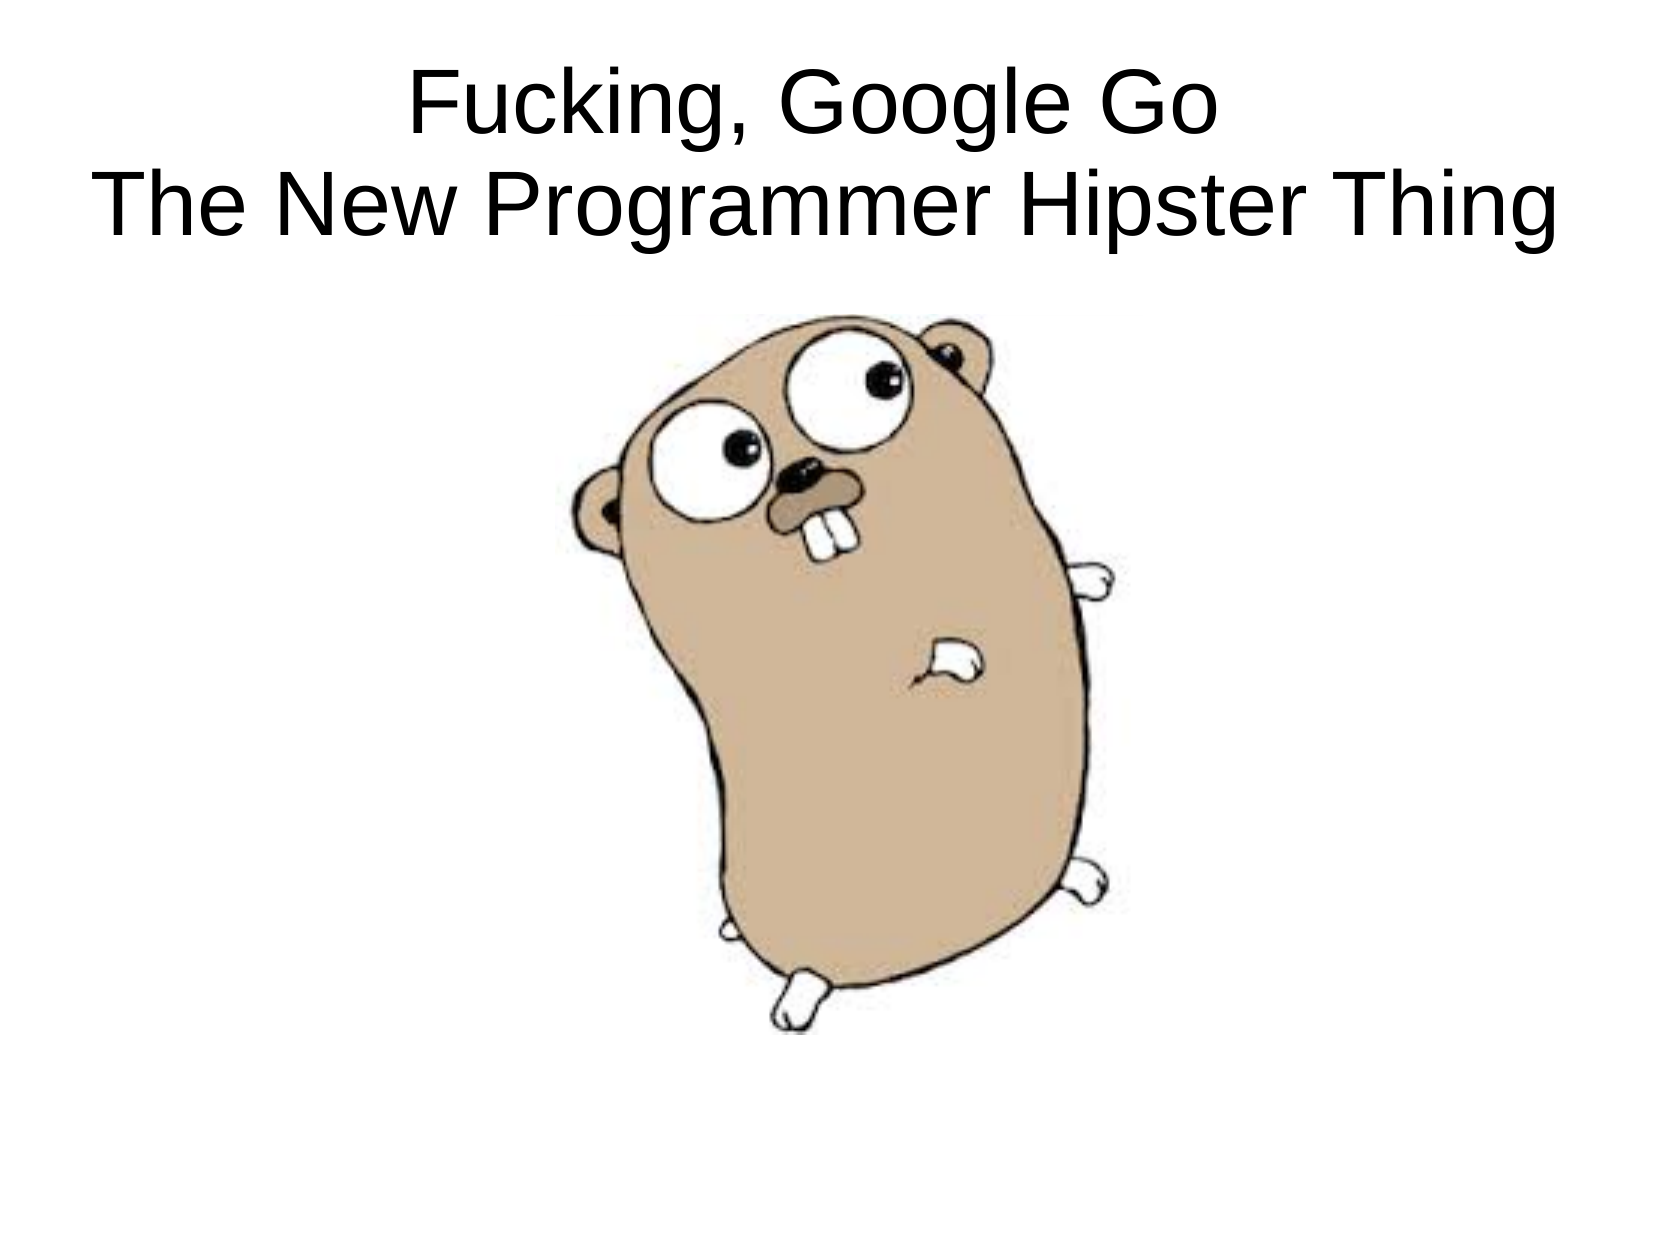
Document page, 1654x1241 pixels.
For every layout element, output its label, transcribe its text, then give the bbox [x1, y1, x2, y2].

picture [555, 314, 1143, 1035]
title Fucking, Google Go The New Programmer Hipster Thing [82, 49, 1571, 257]
